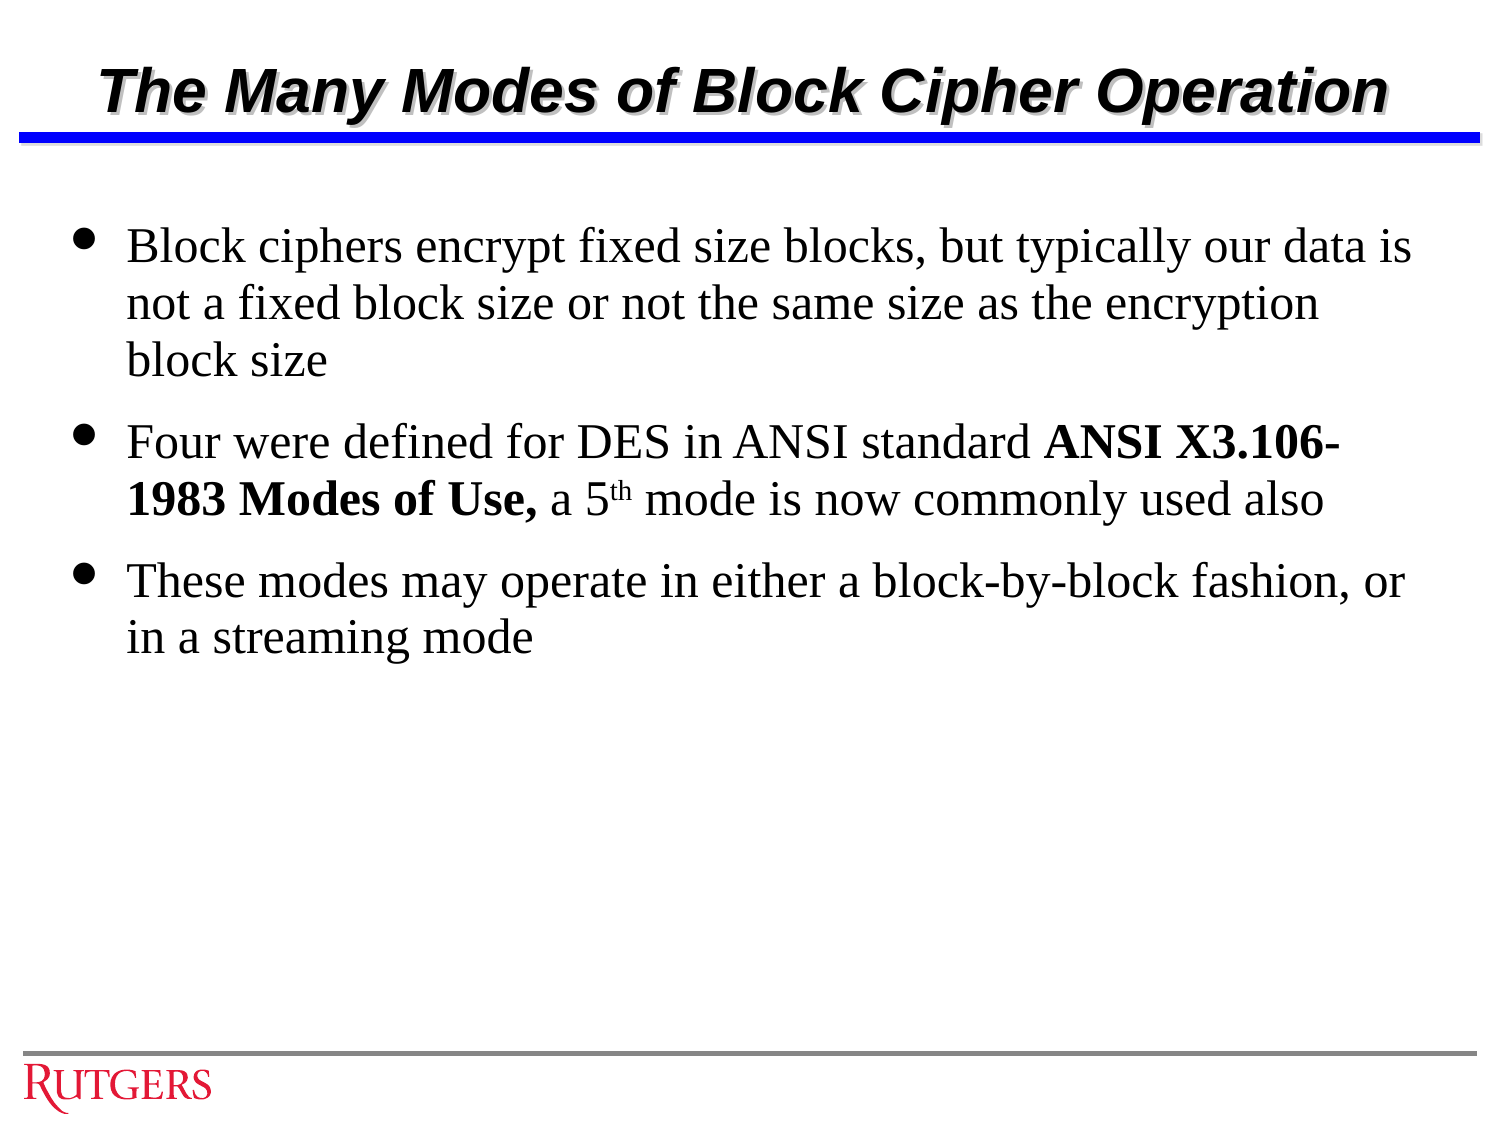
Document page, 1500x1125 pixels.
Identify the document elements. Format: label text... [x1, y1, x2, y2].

list Block ciphers encrypt fixed size blocks, but typically our data is not a fixed block size or not the same size as the encryption block size Four were defined for DES in ANSI standard ANSI X3.106-1983 Modes of Use, a 5th mode is now commonly used also These modes may operate in either a block-by-block fashion, or in a streaming mode [55, 209, 1438, 1038]
title The Many Modes of Block Cipher Operation [62, 37, 1426, 133]
